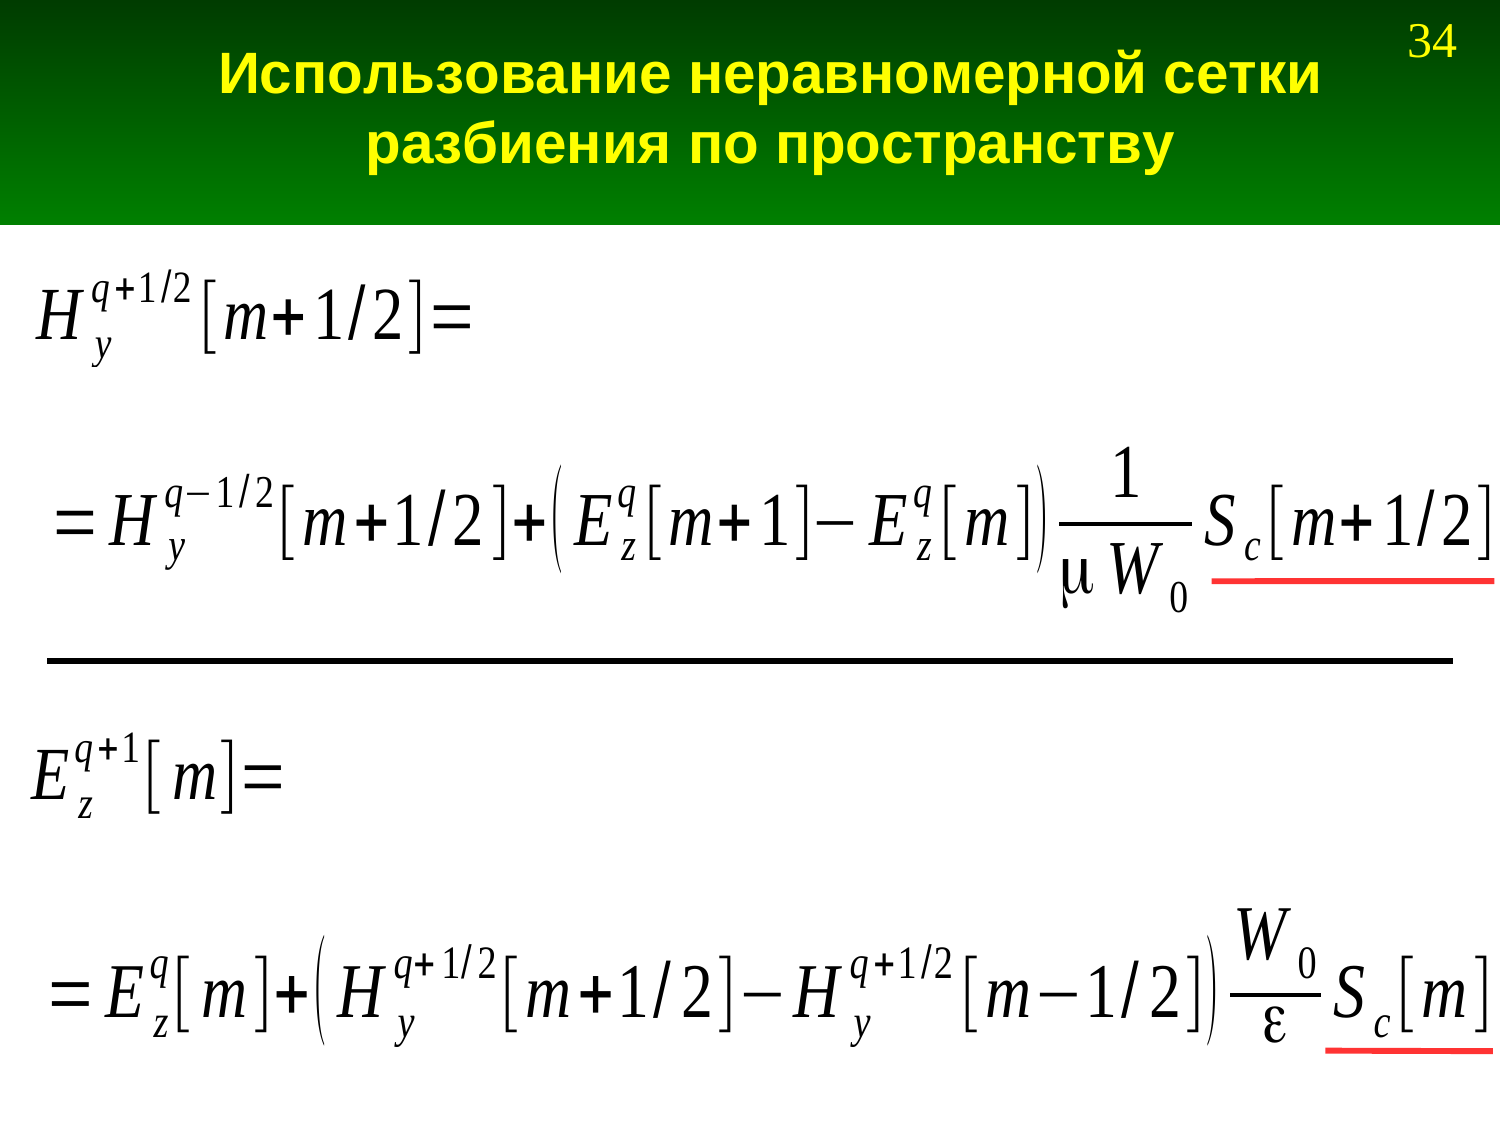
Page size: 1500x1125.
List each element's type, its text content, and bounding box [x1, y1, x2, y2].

chart [34, 431, 1500, 624]
chart [11, 719, 305, 827]
chart [29, 891, 1500, 1051]
chart [16, 259, 494, 367]
title Использование неравномерной сетки разбиения по пространству [100, 7, 1441, 204]
